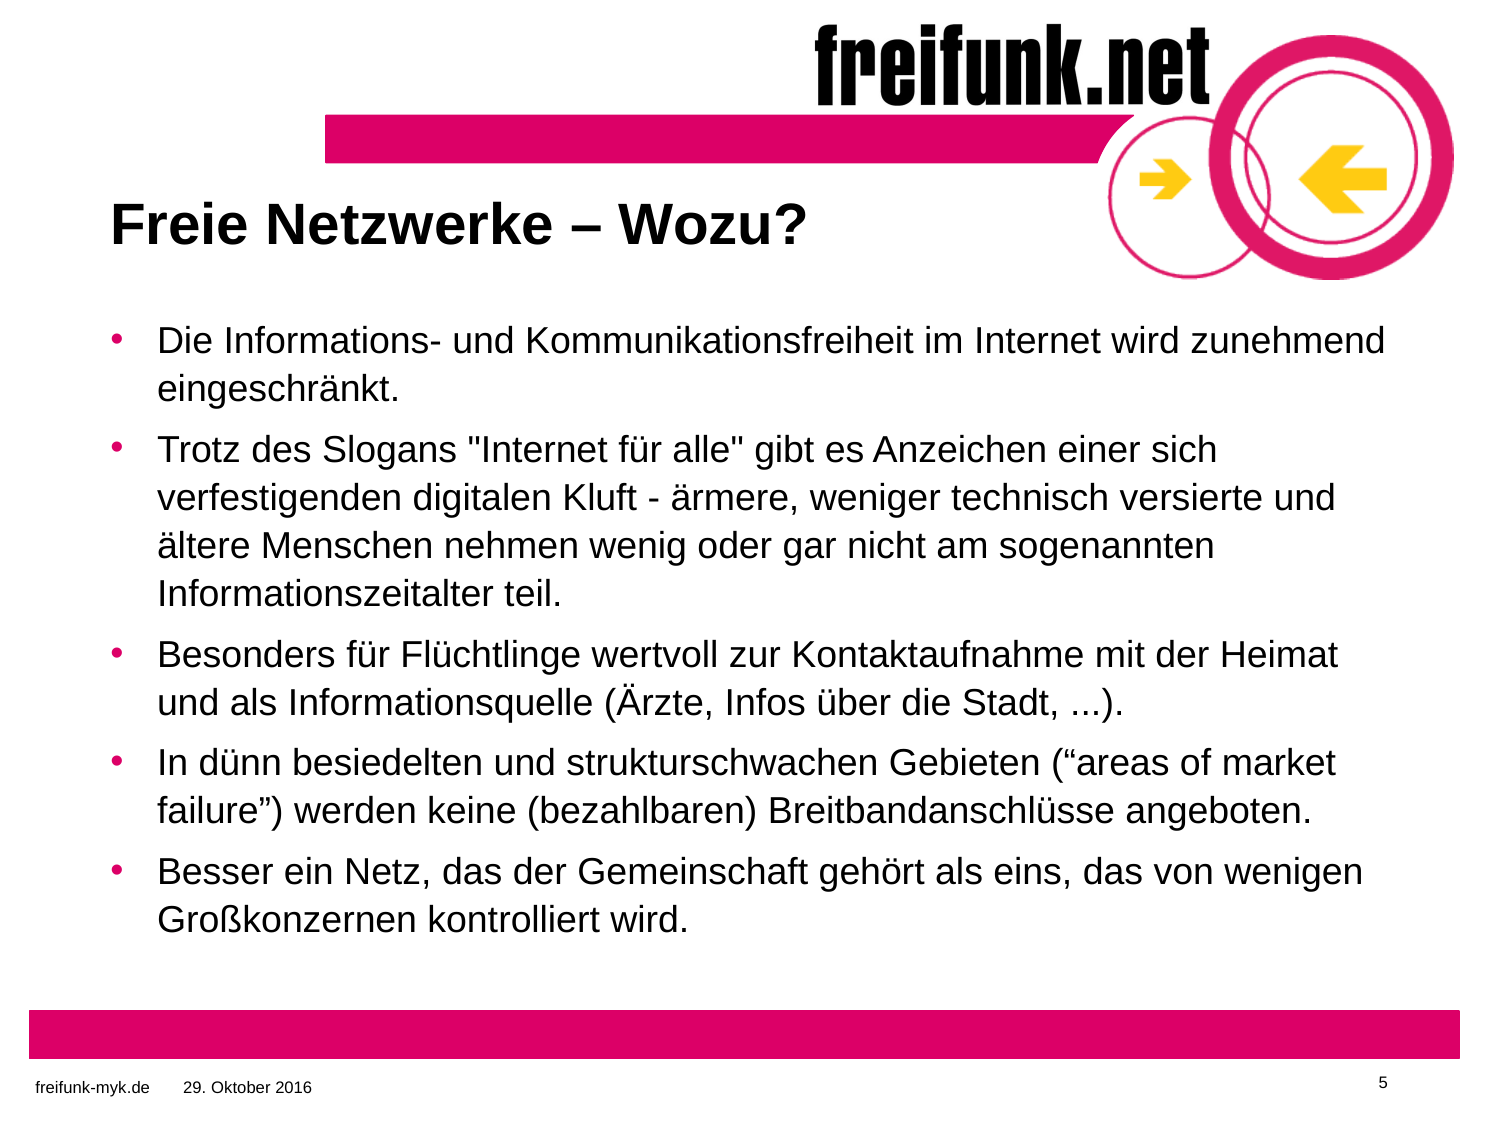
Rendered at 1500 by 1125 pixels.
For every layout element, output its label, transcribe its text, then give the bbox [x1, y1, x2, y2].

picture [816, 24, 1454, 280]
list Die Informations- und Kommunikationsfreiheit im Internet wird zunehmend eingeschränkt. Trotz des Slogans "Internet für alle" gibt es Anzeichen einer sich verfestigenden digitalen Kluft - ärmere, weniger technisch versierte und ältere Menschen nehmen wenig oder gar nicht am sogenannten Informationszeitalter teil. Besonders für Flüchtlinge wertvoll zur Kontaktaufnahme mit der Heimat und als Informationsquelle (Ärzte, Infos über die Stadt, ...). In dünn besiedelten und strukturschwachen Gebieten (“areas of market failure”) werden keine (bezahlbaren) Breitbandanschlüsse angeboten. Besser ein Netz, das der Gemeinschaft gehört als eins, das von wenigen Großkonzernen kontrolliert wird. [110, 312, 1392, 1000]
title Freie Netzwerke – Wozu? [110, 160, 1093, 282]
